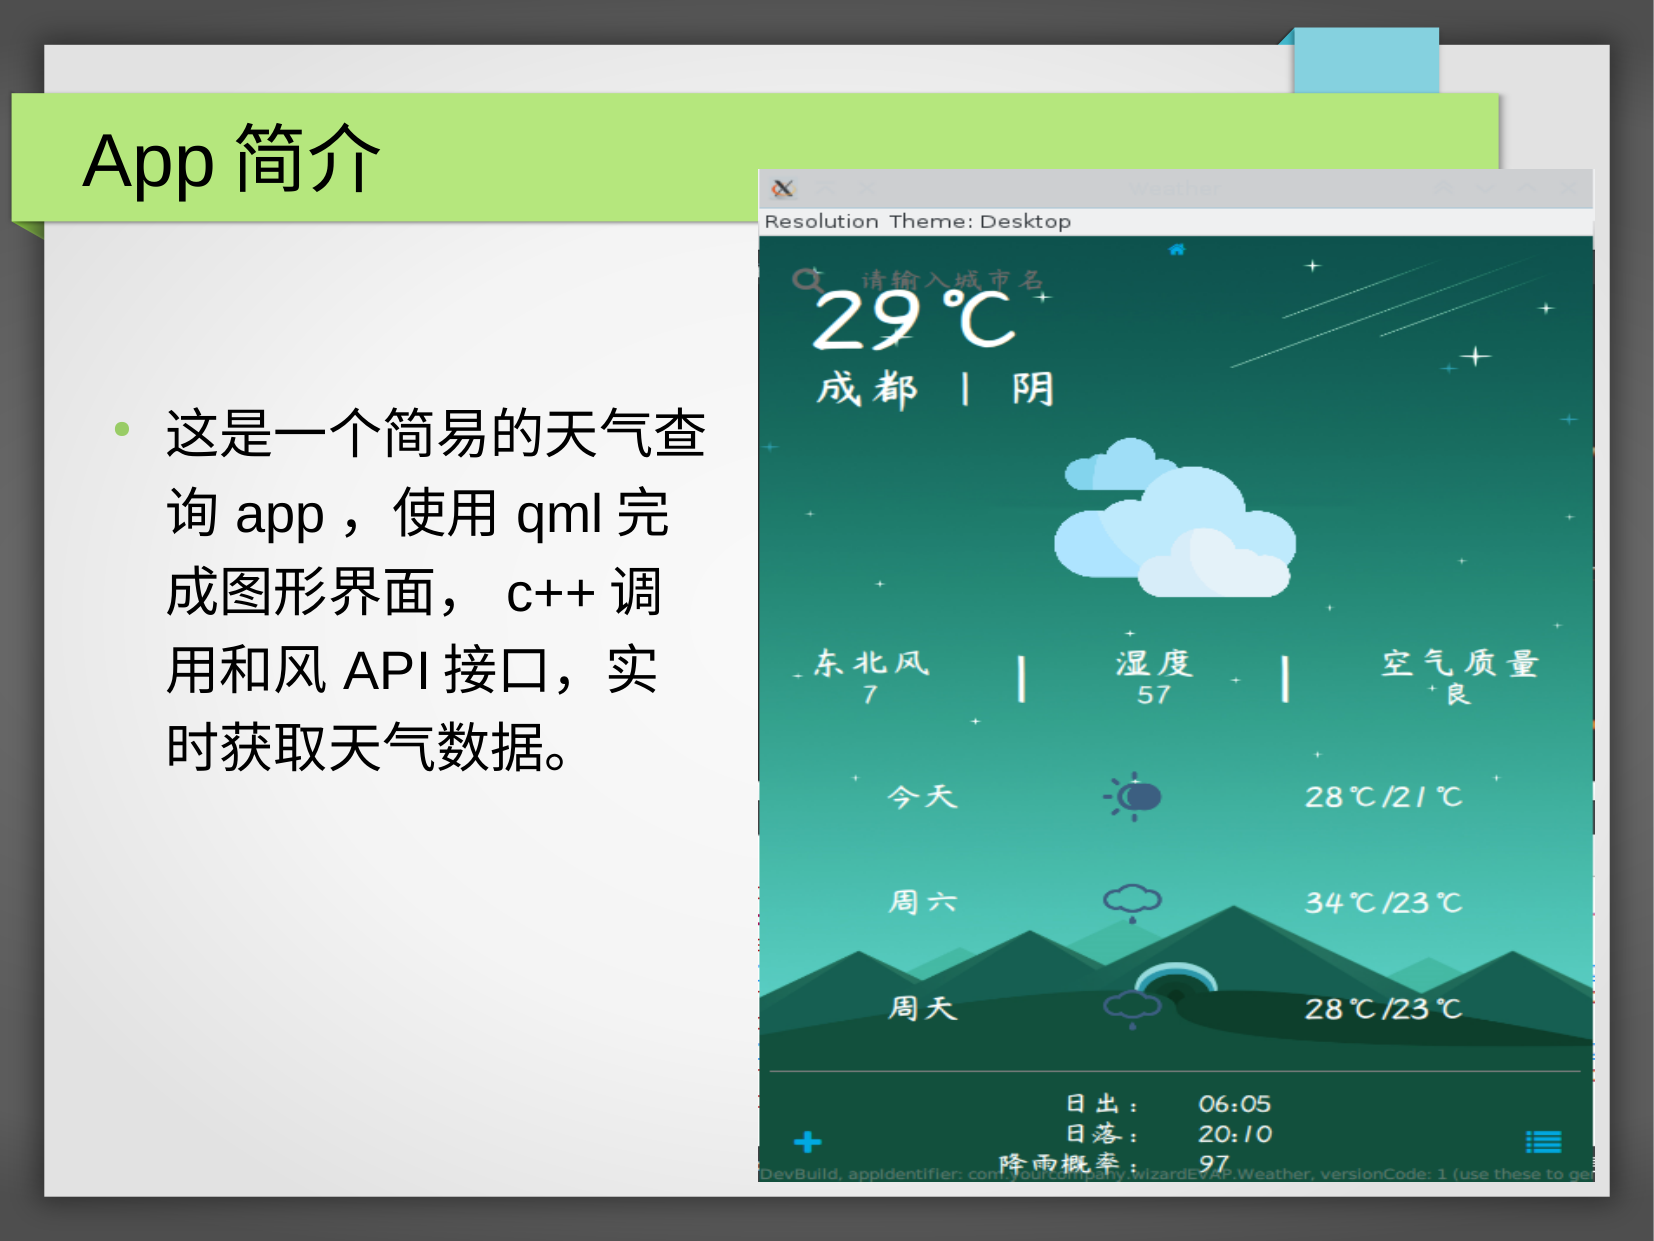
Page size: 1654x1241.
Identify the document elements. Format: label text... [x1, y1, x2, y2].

picture [0, 0, 1654, 1241]
title App简介 [82, 94, 1264, 213]
list 这是一个简易的天气查询app，使用qml完成图形界面，c++调用和风API接口，实时获取天气数据。 [94, 391, 709, 957]
